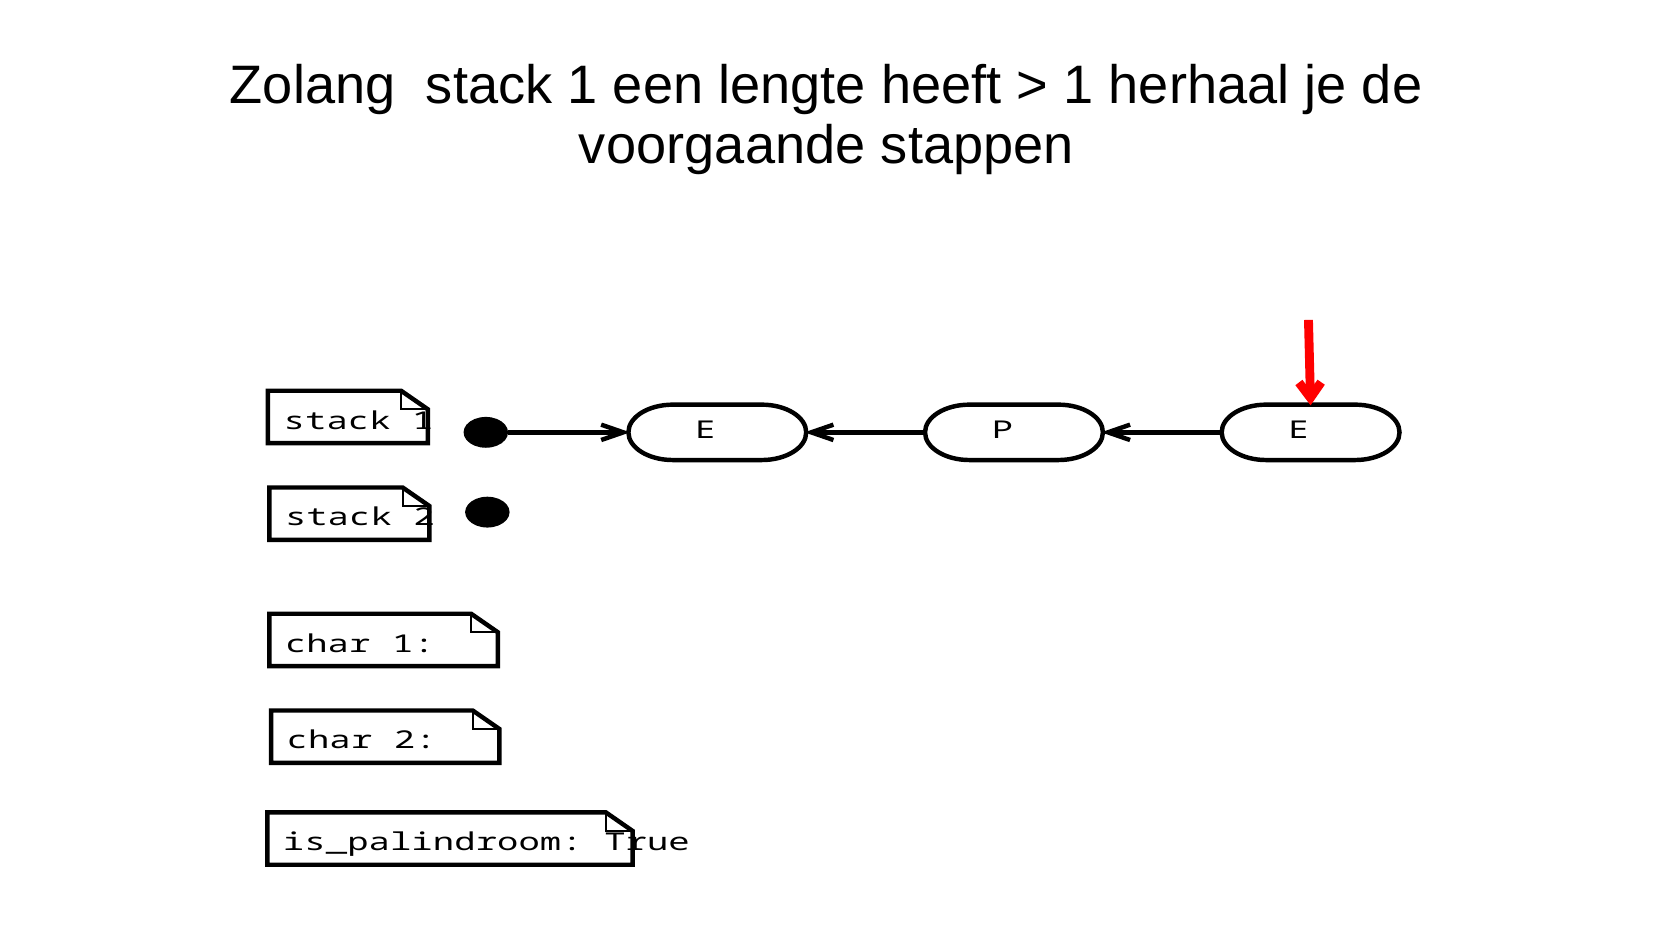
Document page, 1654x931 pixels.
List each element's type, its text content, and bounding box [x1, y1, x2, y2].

title Zolang stack 1 een lengte heeft > 1 herhaal je de voorgaande stappen [82, 0, 1571, 242]
picture [265, 316, 1402, 867]
